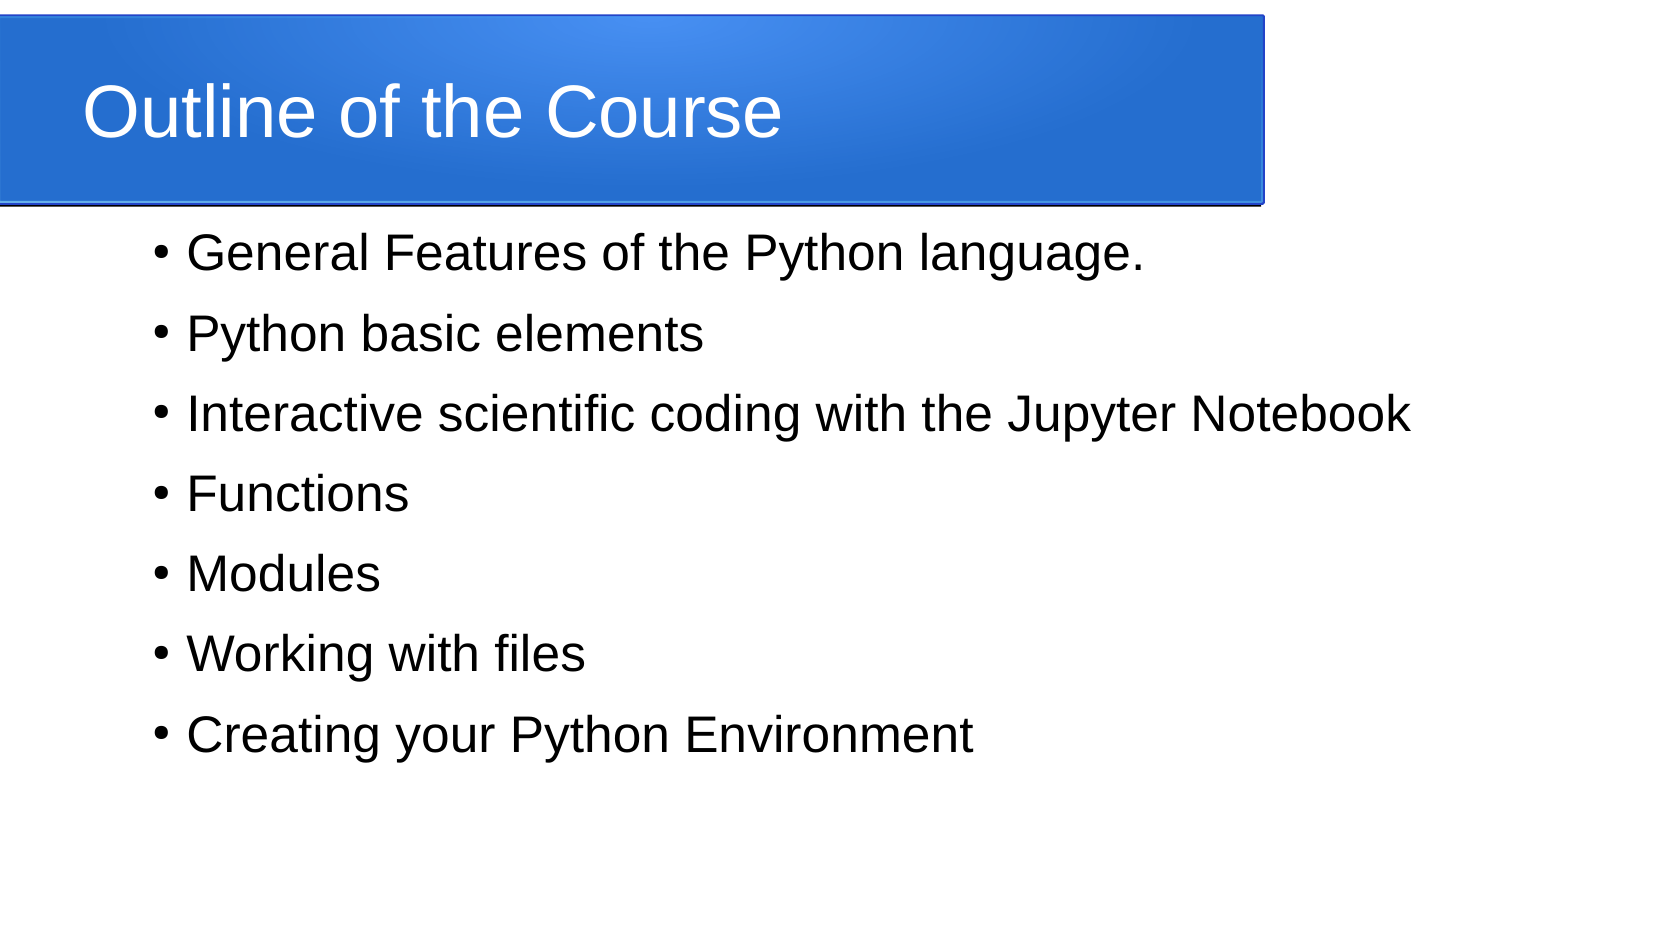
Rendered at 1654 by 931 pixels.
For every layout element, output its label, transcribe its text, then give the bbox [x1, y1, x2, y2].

list General Features of the Python language. Python basic elements Interactive scientific coding with the Jupyter Notebook Functions Modules Working with files Creating your Python Environment [82, 224, 1571, 764]
title Outline of the Course [82, 35, 1235, 189]
